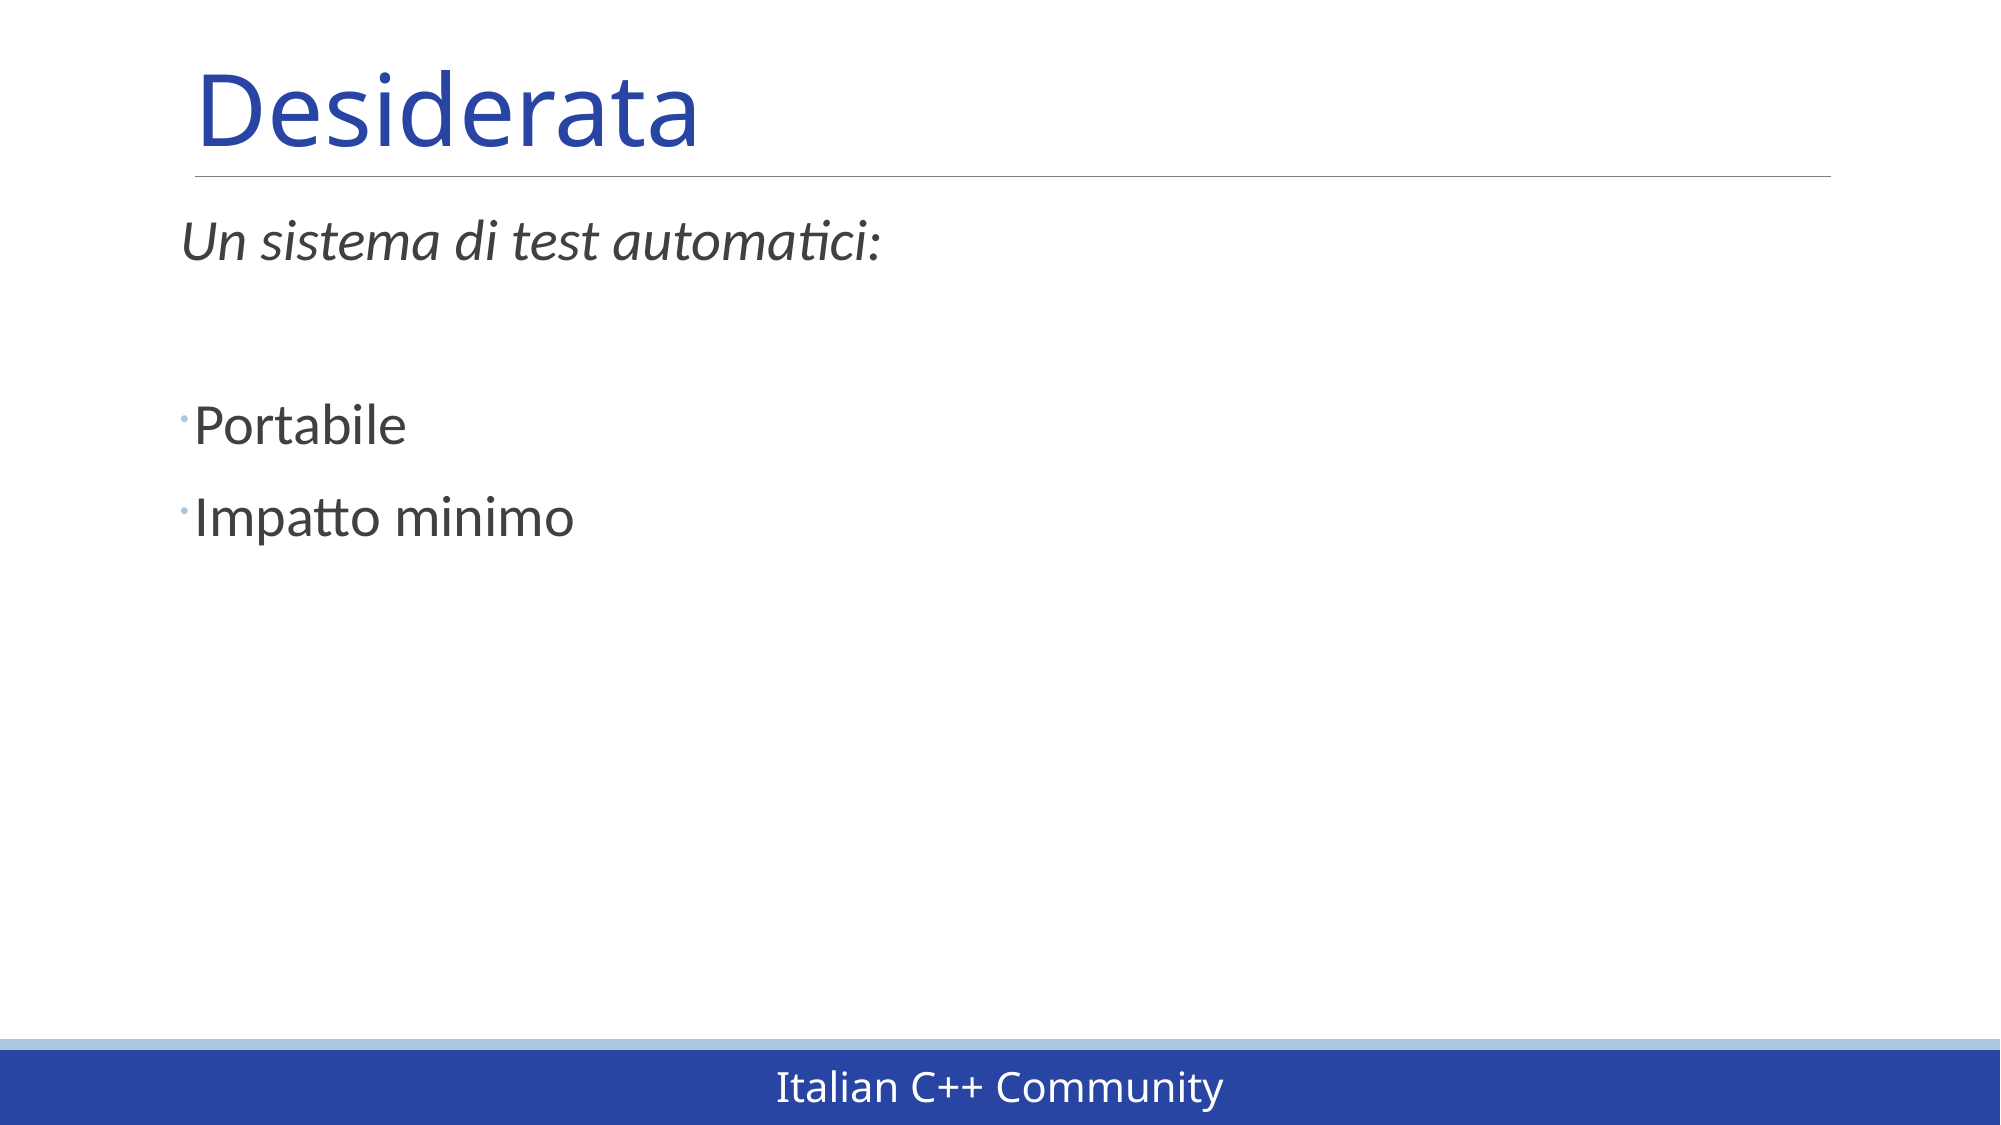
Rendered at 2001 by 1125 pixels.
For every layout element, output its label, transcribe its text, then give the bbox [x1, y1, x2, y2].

list Un sistema di test automatici: Portabile Impatto minimo [179, 202, 1830, 1011]
title Desiderata [179, 2, 1830, 175]
